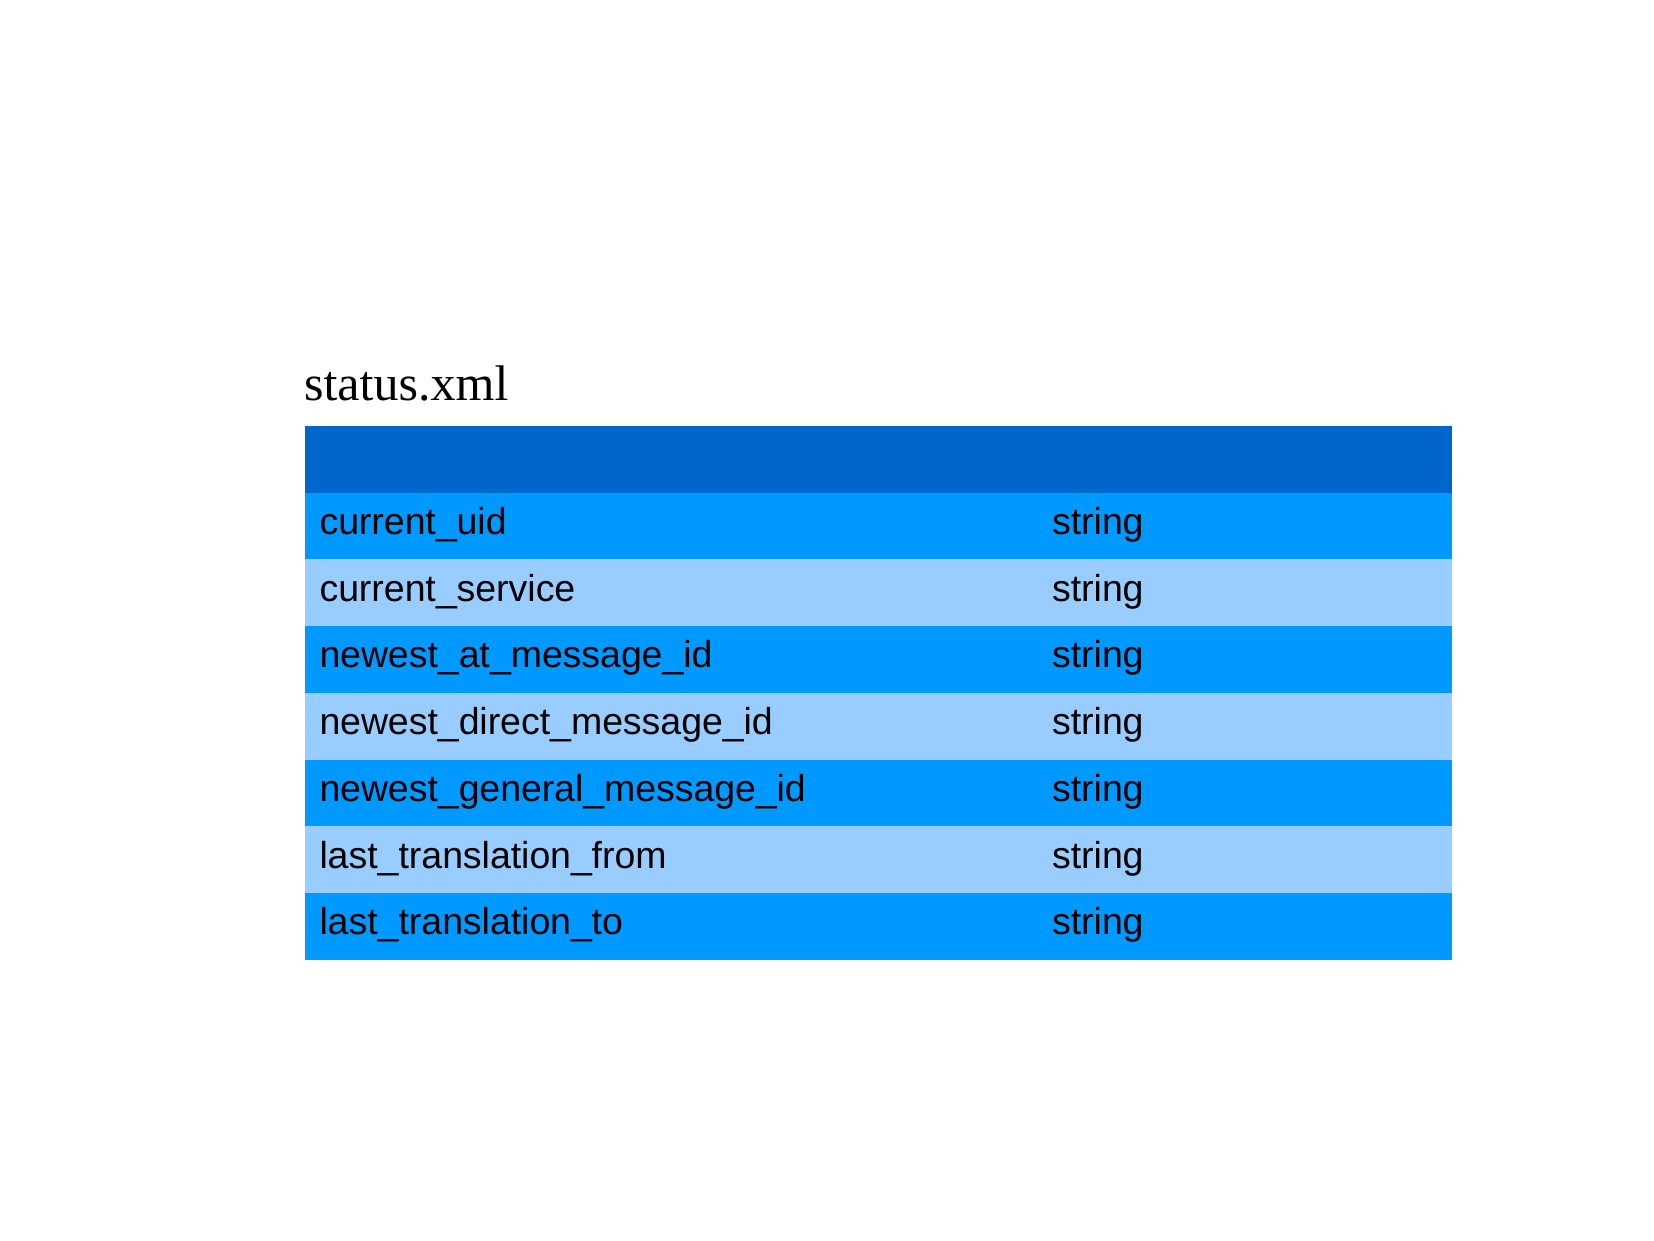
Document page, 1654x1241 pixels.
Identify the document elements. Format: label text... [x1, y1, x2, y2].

table_cell current_service [305, 559, 1037, 626]
table_cell string [1037, 626, 1452, 693]
table_cell last_translation_to [305, 893, 1037, 960]
table_cell string [1037, 893, 1452, 960]
table_cell string [1037, 493, 1452, 559]
table_header [305, 426, 1037, 493]
table_cell current_uid [305, 493, 1037, 559]
table_cell string [1037, 693, 1452, 760]
table_cell string [1037, 760, 1452, 826]
table_cell string [1037, 559, 1452, 626]
table_cell string [1037, 826, 1452, 893]
table_header [1037, 426, 1452, 493]
table_cell last_translation_from [305, 826, 1037, 893]
table_cell newest_general_message_id [305, 760, 1037, 826]
table_cell newest_at_message_id [305, 626, 1037, 693]
table_cell newest_direct_message_id [305, 693, 1037, 760]
text_box status.xml [289, 348, 644, 416]
